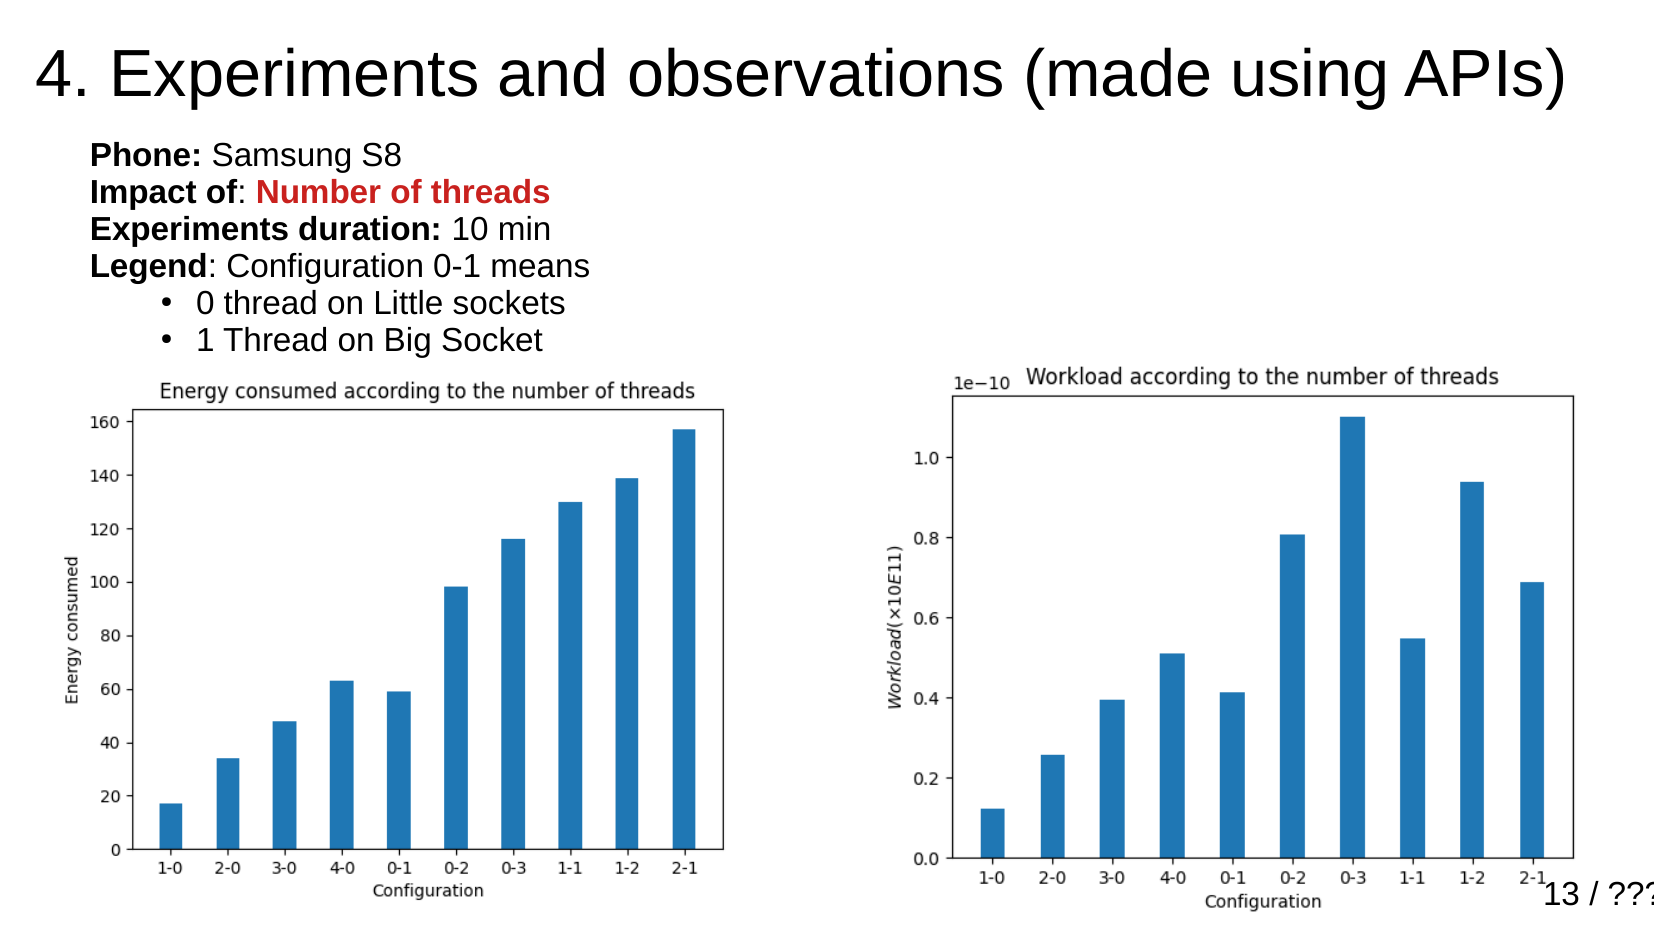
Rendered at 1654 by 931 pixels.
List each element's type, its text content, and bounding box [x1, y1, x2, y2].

text_box 13 / ??? [1528, 868, 1654, 931]
title 4. Experiments and observations (made using APIs) [35, 0, 1629, 148]
picture [37, 340, 799, 912]
picture [852, 323, 1653, 924]
text_box Phone: Samsung S8 Impact of: Number of threads Experiments duration: 10 min Legend: Configuration 0-1 means 0 thread on Little sockets 1 Thread on Big Socket [75, 148, 676, 376]
